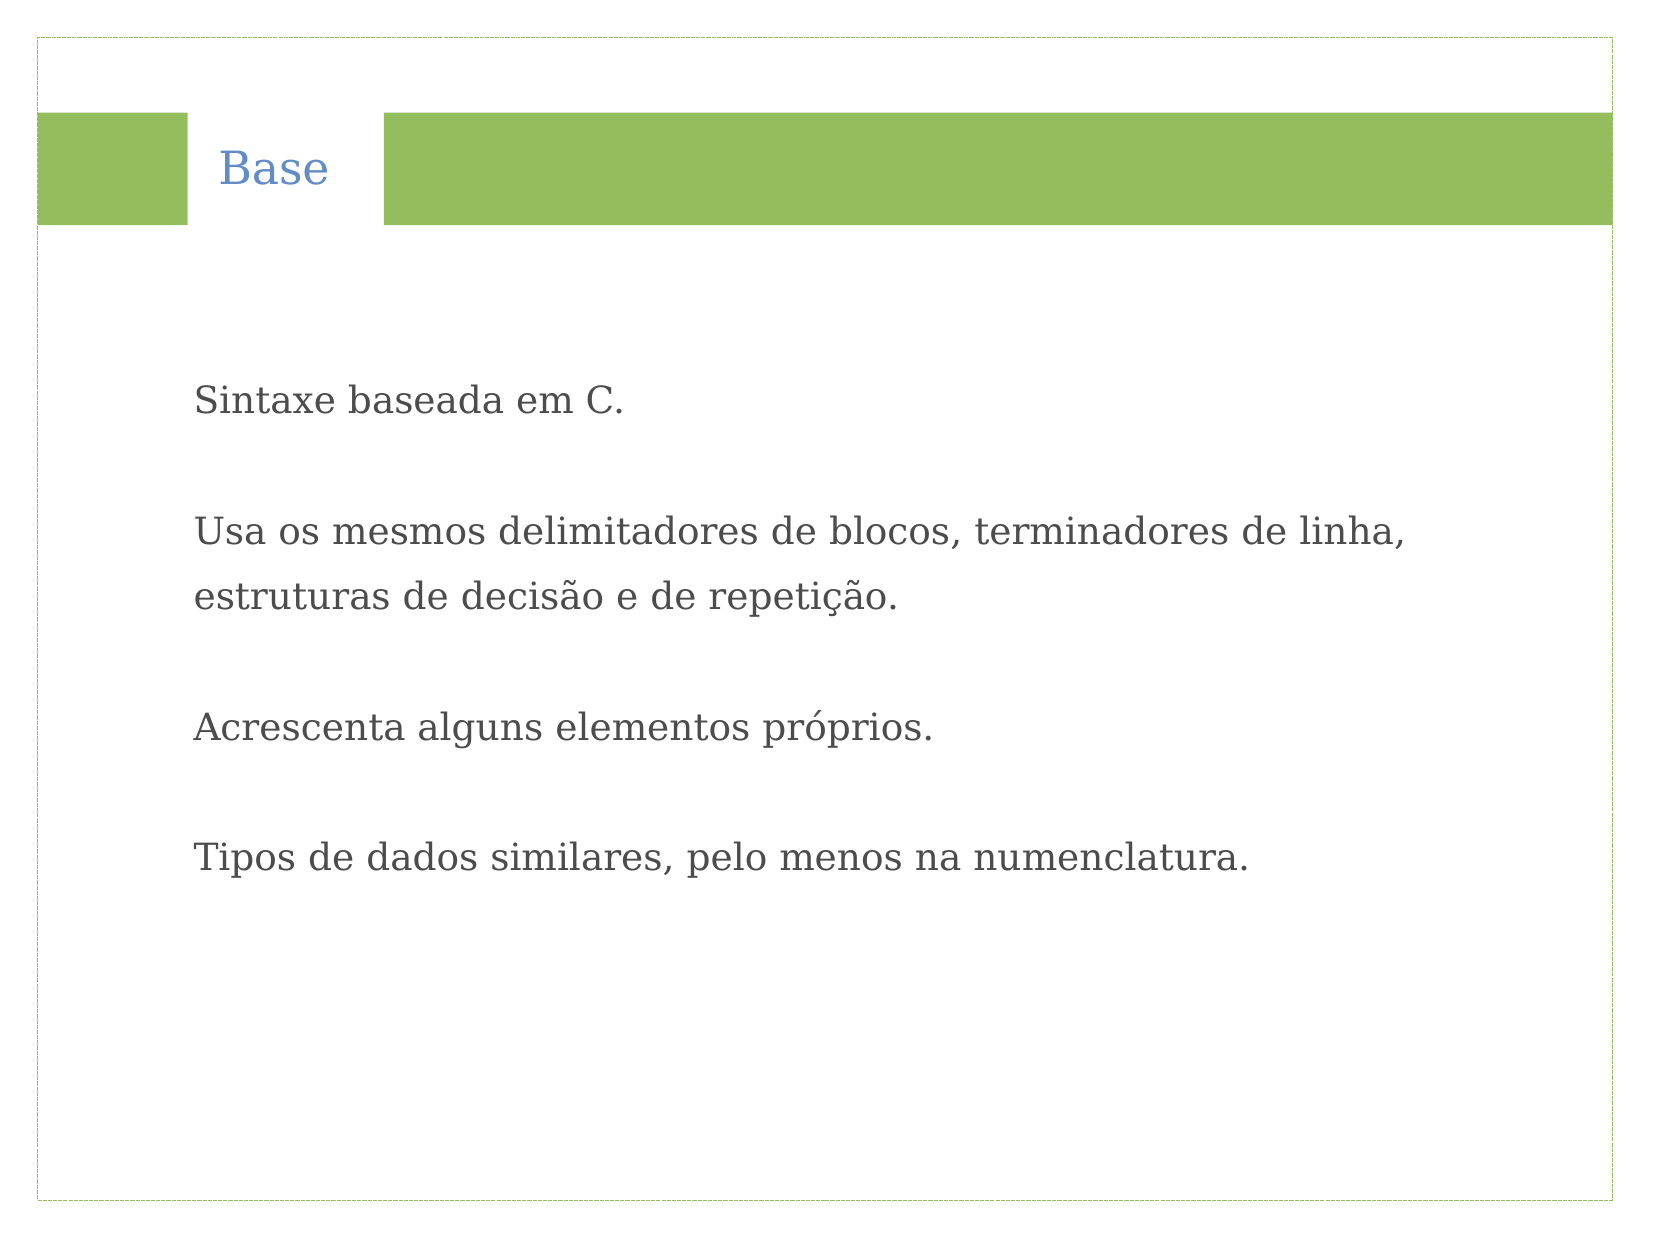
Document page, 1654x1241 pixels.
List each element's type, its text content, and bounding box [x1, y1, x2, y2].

text_box Sintaxe baseada em C. Usa os mesmos delimitadores de blocos, terminadores de linha, estruturas de decisão e de repetição. Acrescenta alguns elementos próprios. Tipos de dados similares, pelo menos na numenclatura. [178, 350, 1540, 876]
text_box Base [203, 134, 345, 203]
text_box [383, 112, 1613, 226]
text_box [37, 112, 188, 226]
